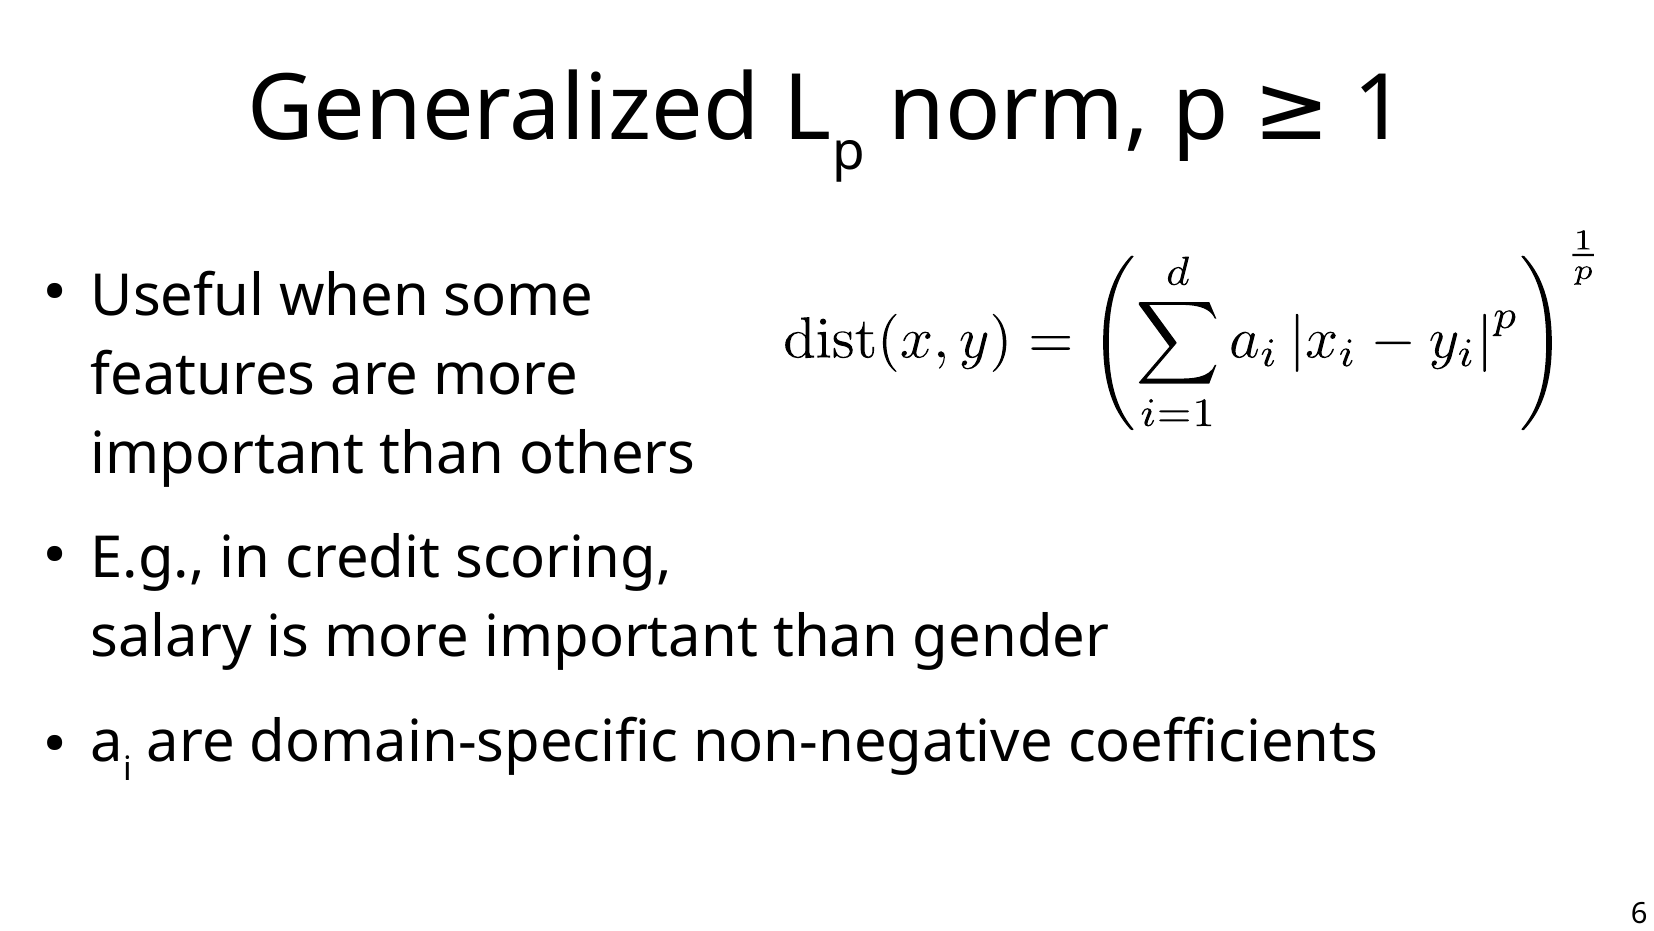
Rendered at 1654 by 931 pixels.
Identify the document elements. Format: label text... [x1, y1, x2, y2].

text_box [783, 230, 1595, 431]
list Useful when some features are more important than others E.g., in credit scoring, salary is more important than gender ai are domain-specific non-negative coefficients [29, 253, 1411, 793]
title Generalized Lp norm, p ≥ 1 [82, 1, 1571, 226]
